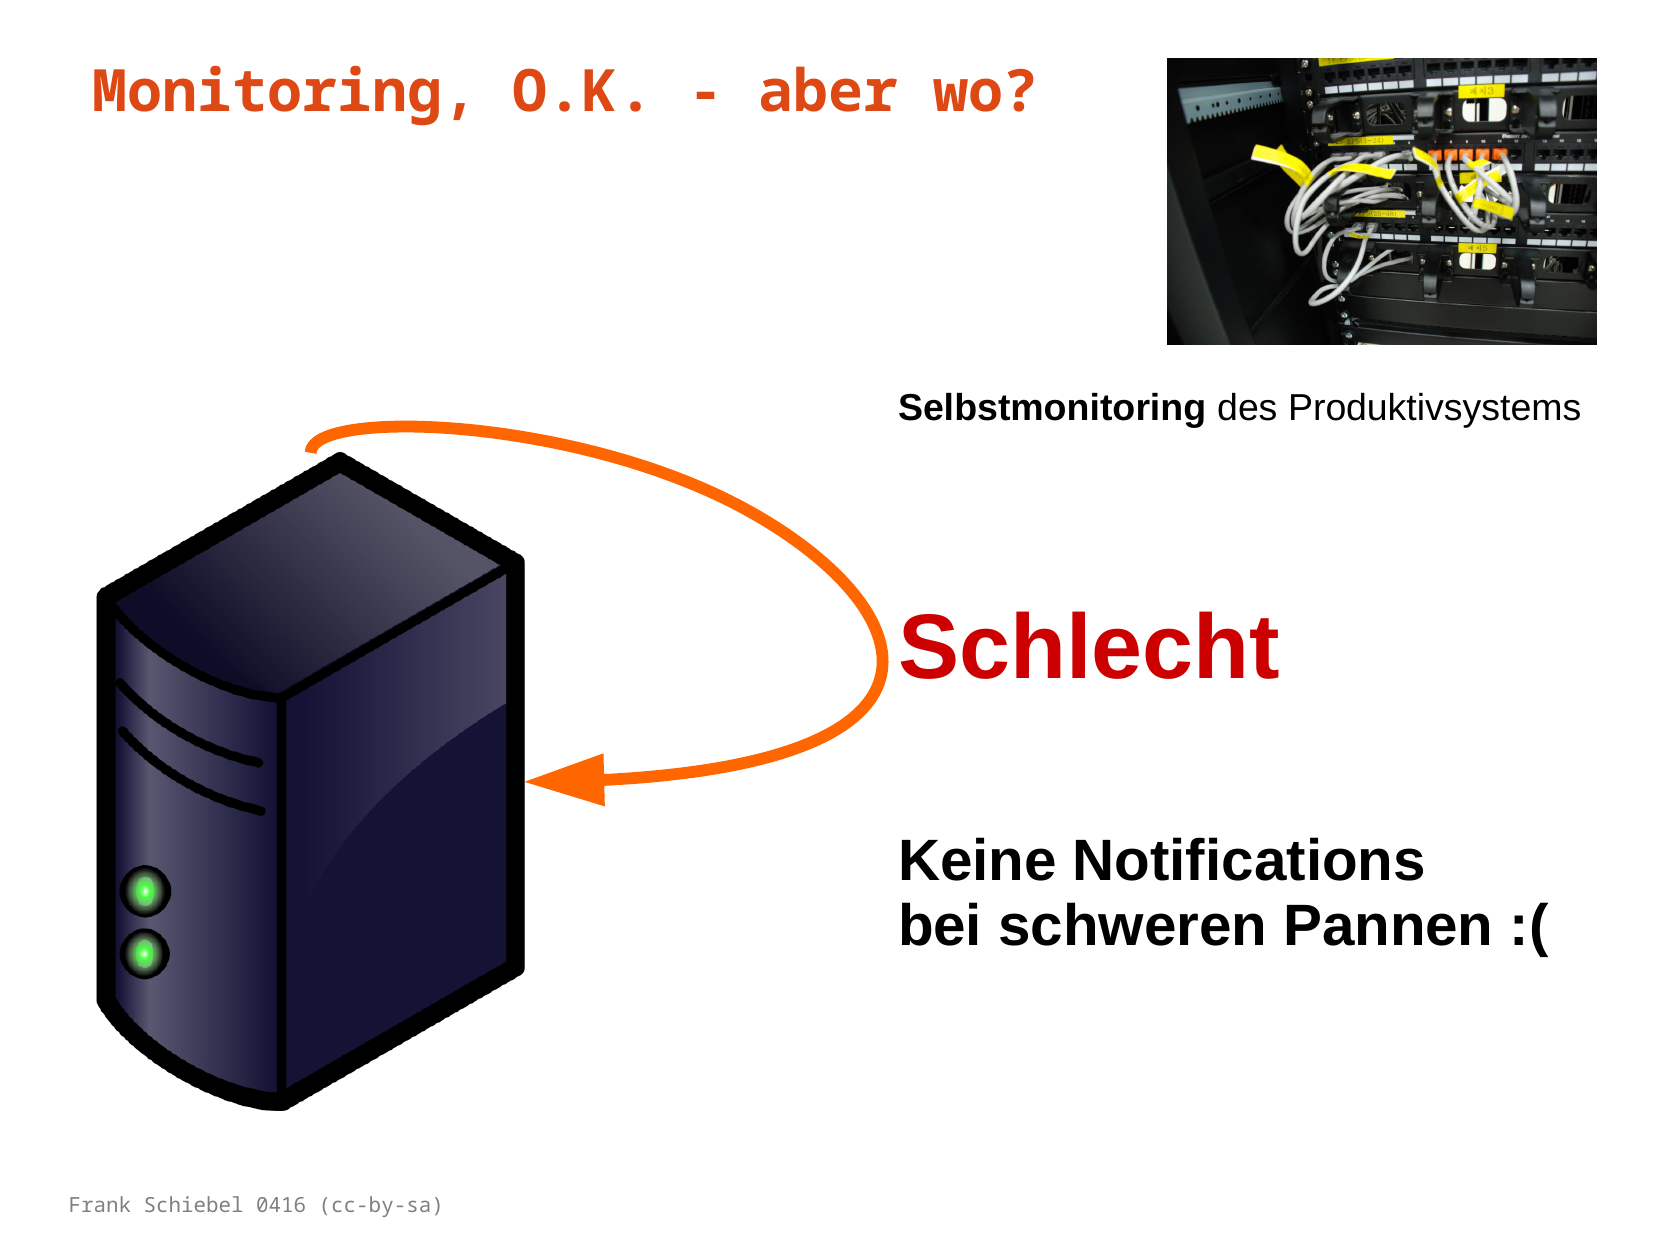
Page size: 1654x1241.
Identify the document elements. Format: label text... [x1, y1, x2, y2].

picture [96, 452, 525, 1111]
picture [1167, 58, 1597, 346]
text_box Selbstmonitoring des Produktivsystems Schlecht Keine Notifications bei schweren Pannen :( [883, 378, 1597, 968]
text_box Monitoring, O.K. - aber wo? [78, 42, 1130, 117]
